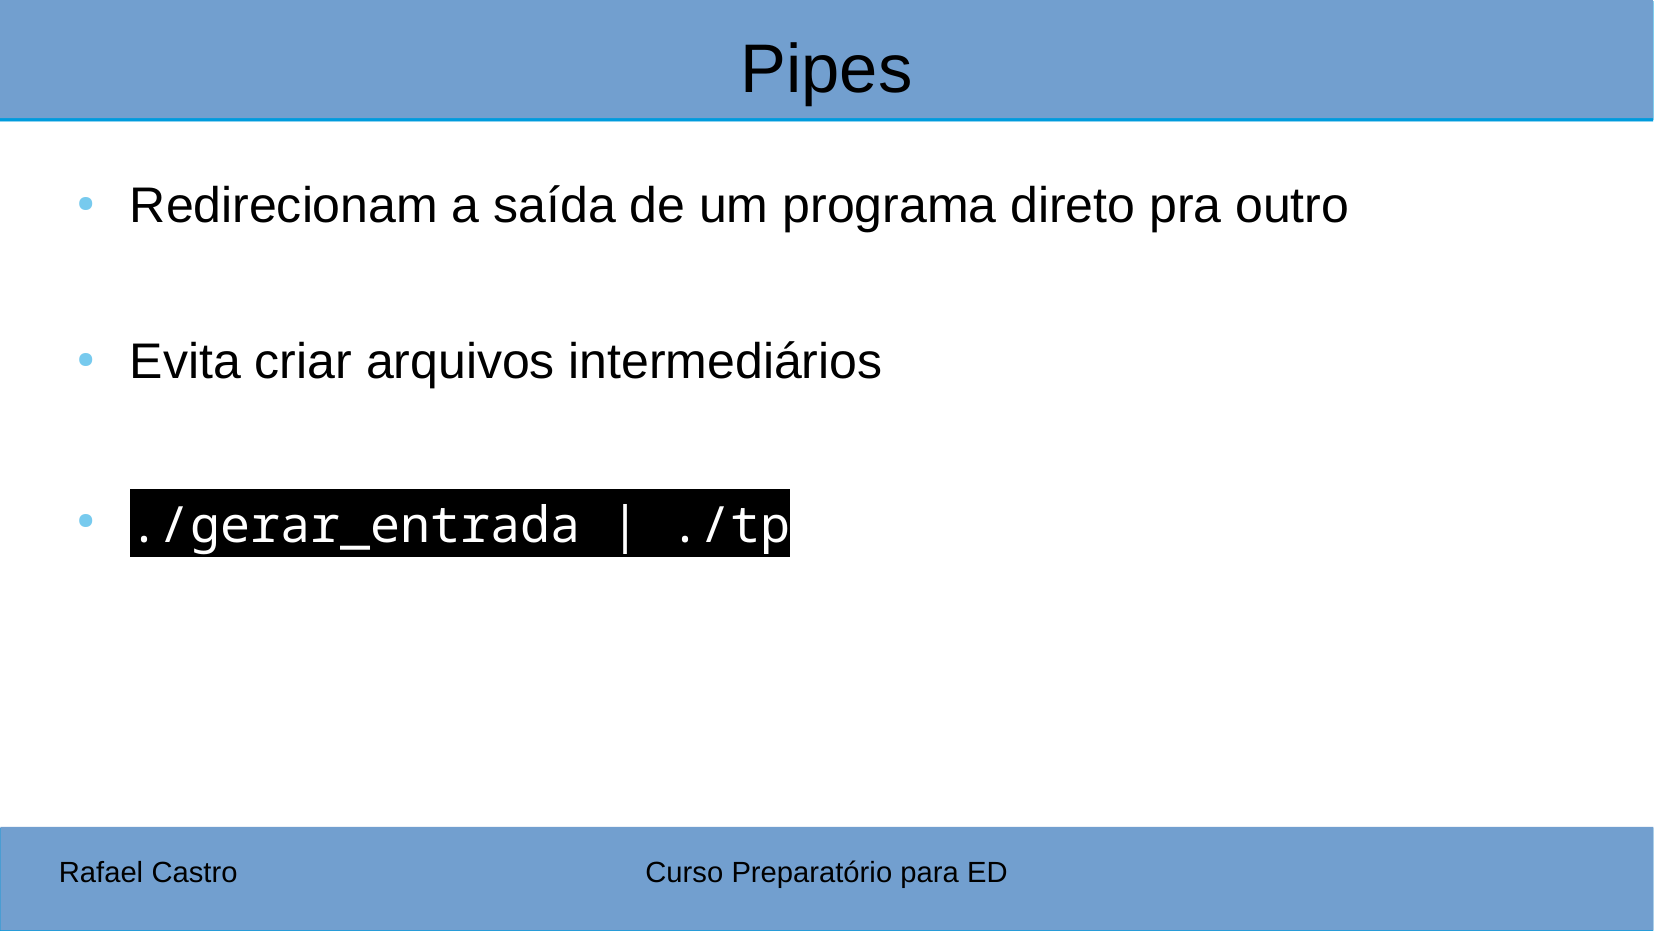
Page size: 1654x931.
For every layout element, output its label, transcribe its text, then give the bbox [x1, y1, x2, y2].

title Pipes [59, 29, 1595, 108]
list Redirecionam a saída de um programa direto pra outro Evita criar arquivos intermediários ./gerar_entrada | ./tp [59, 177, 1595, 768]
